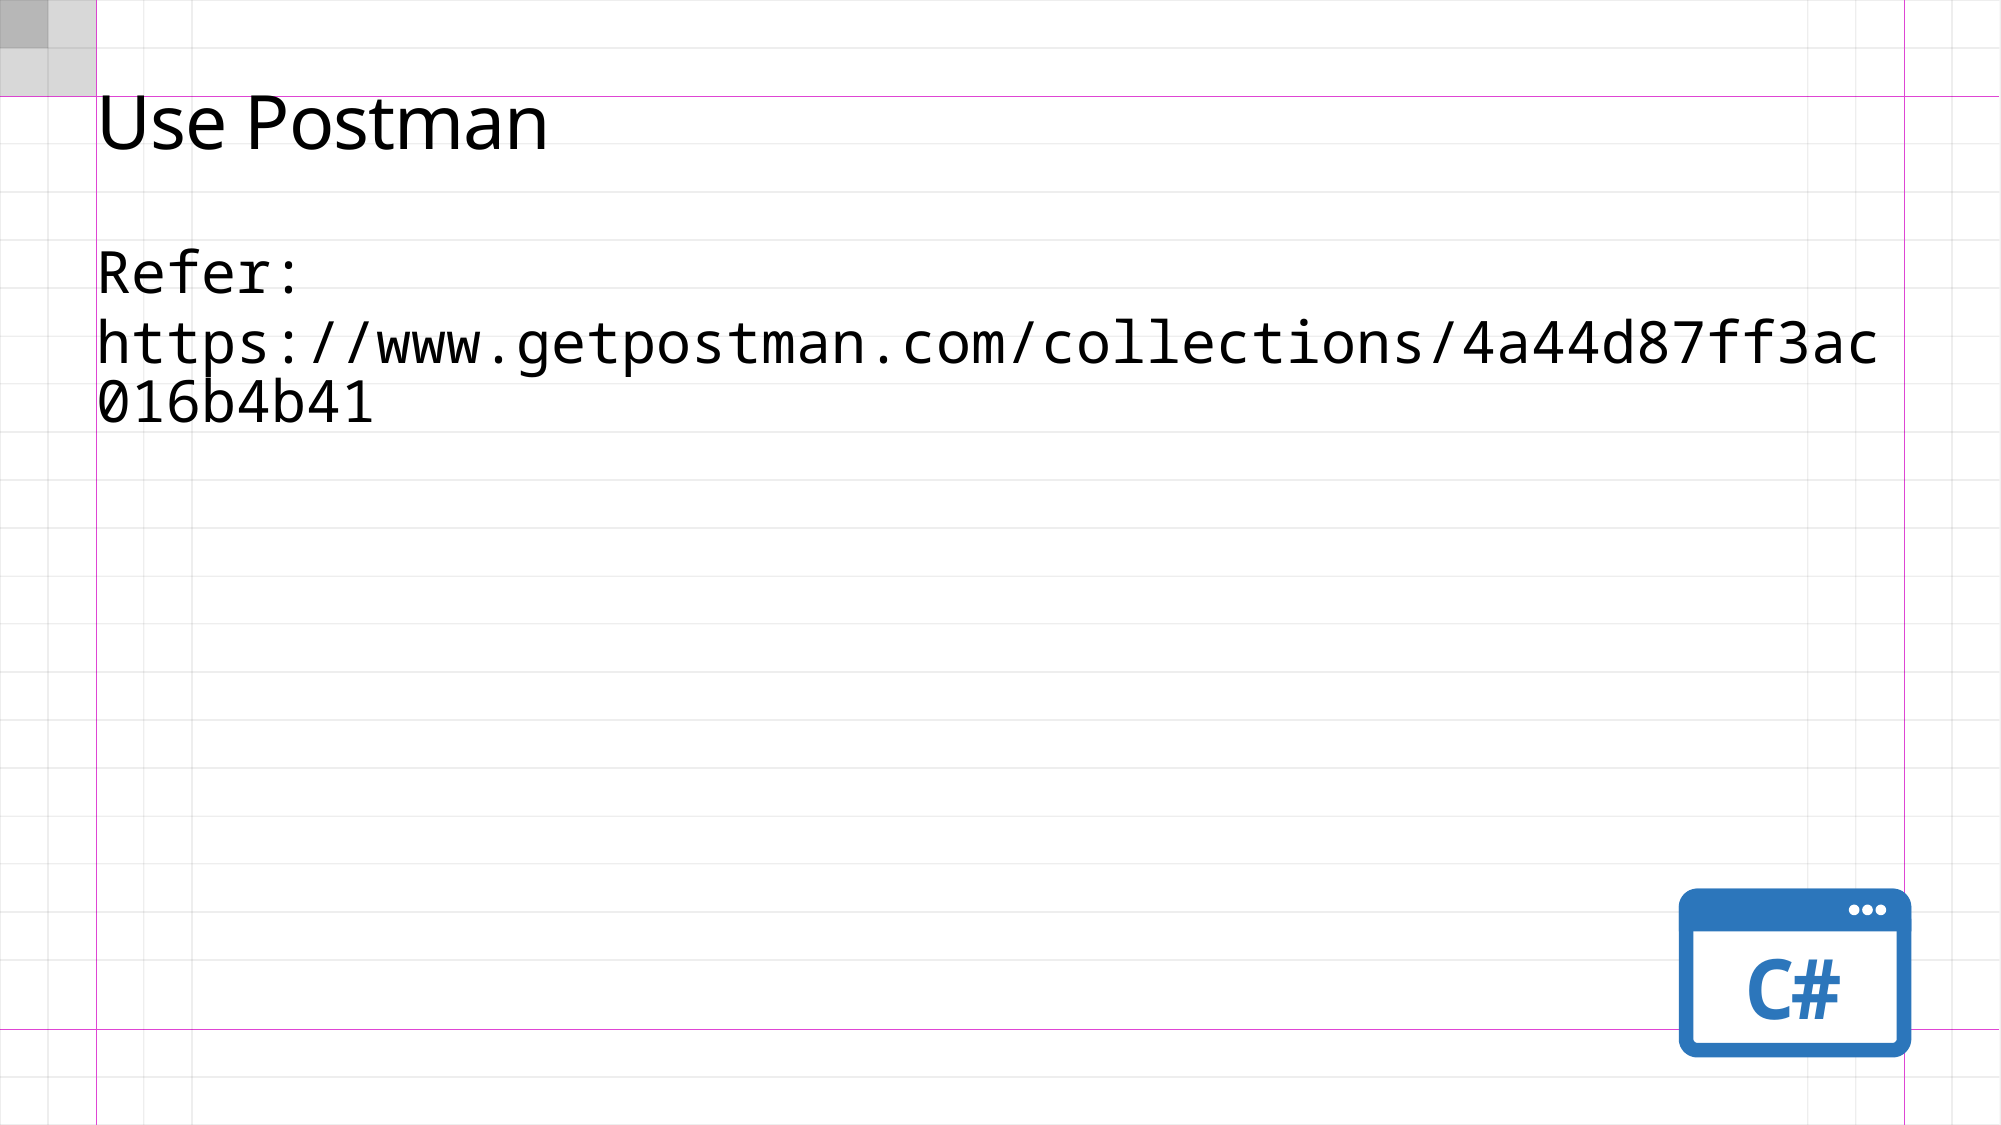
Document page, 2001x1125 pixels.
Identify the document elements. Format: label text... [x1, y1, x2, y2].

title Use Postman [96, 75, 1904, 166]
list Refer: https://www.getpostman.com/collections/4a44d87ff3ac016b4b41 [96, 235, 1904, 533]
